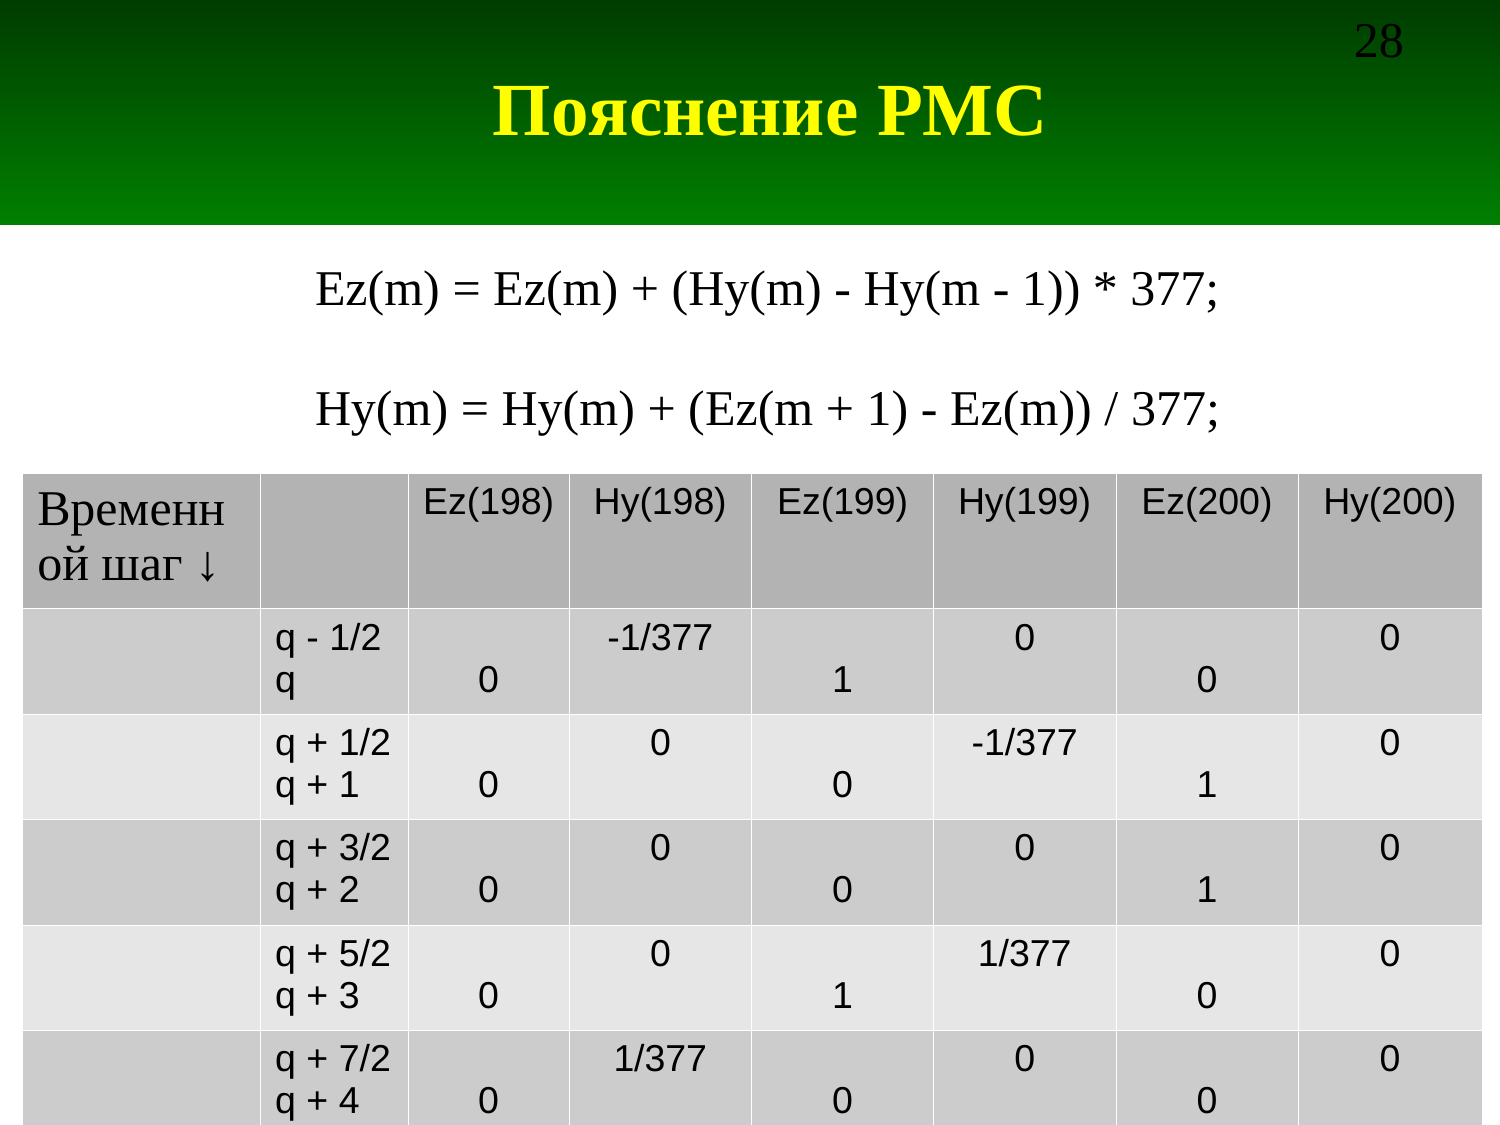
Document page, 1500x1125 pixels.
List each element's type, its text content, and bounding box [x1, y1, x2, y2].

table_cell 1 [1117, 715, 1298, 819]
table_cell 0 [409, 820, 569, 925]
table_header Ez(198) [409, 474, 569, 608]
table_cell q + 1/2 q + 1 [261, 715, 408, 819]
table_cell [23, 715, 260, 819]
table_cell [23, 926, 260, 1030]
table_header Hy(200) [1299, 474, 1482, 608]
table_cell 0 [409, 715, 569, 819]
table_cell 0 [752, 820, 933, 925]
table_header Hy(198) [570, 474, 751, 608]
table_cell q - 1/2 q [261, 609, 408, 714]
title Пояснение PMC [100, 7, 1441, 204]
table_cell -1/377 [934, 715, 1116, 819]
table_cell 0 [752, 715, 933, 819]
table_cell 1/377 [570, 1031, 751, 1125]
table_cell [23, 609, 260, 714]
table_header Ez(200) [1117, 474, 1298, 608]
table_cell 0 [1117, 609, 1298, 714]
table_cell q + 7/2 q + 4 [261, 1031, 408, 1125]
table_header Ez(199) [752, 474, 933, 608]
text_box Ez(m) = Ez(m) + (Hy(m) - Hy(m - 1)) * 377; Hy(m) = Hy(m) + (Ez(m + 1) - Ez(m)) / 377; [300, 248, 1329, 455]
table_cell q + 5/2 q + 3 [261, 926, 408, 1030]
table_cell 0 [1299, 926, 1482, 1030]
table_cell 0 [934, 609, 1116, 714]
table_cell 1/377 [934, 926, 1116, 1030]
table_header Hy(199) [934, 474, 1116, 608]
table_cell 0 [1299, 609, 1482, 714]
table_cell 0 [570, 820, 751, 925]
table_cell 0 [1117, 1031, 1298, 1125]
table_cell -1/377 [570, 609, 751, 714]
table_cell [23, 1031, 260, 1125]
table_cell 0 [570, 715, 751, 819]
table_cell 0 [409, 926, 569, 1030]
table_header [261, 474, 408, 608]
table_cell 1 [752, 926, 933, 1030]
table_cell 0 [934, 820, 1116, 925]
table_header Временной шаг ↓ [23, 474, 260, 608]
table_cell 0 [1299, 820, 1482, 925]
table_cell 0 [1117, 926, 1298, 1030]
table_cell 0 [1299, 1031, 1482, 1125]
table_cell 0 [934, 1031, 1116, 1125]
table_cell q + 3/2 q + 2 [261, 820, 408, 925]
table_cell 0 [570, 926, 751, 1030]
table_cell 0 [409, 609, 569, 714]
table_cell [23, 820, 260, 925]
table_cell 1 [752, 609, 933, 714]
table_cell 0 [409, 1031, 569, 1125]
table_cell 0 [1299, 715, 1482, 819]
table_cell 1 [1117, 820, 1298, 925]
table_cell 0 [752, 1031, 933, 1125]
